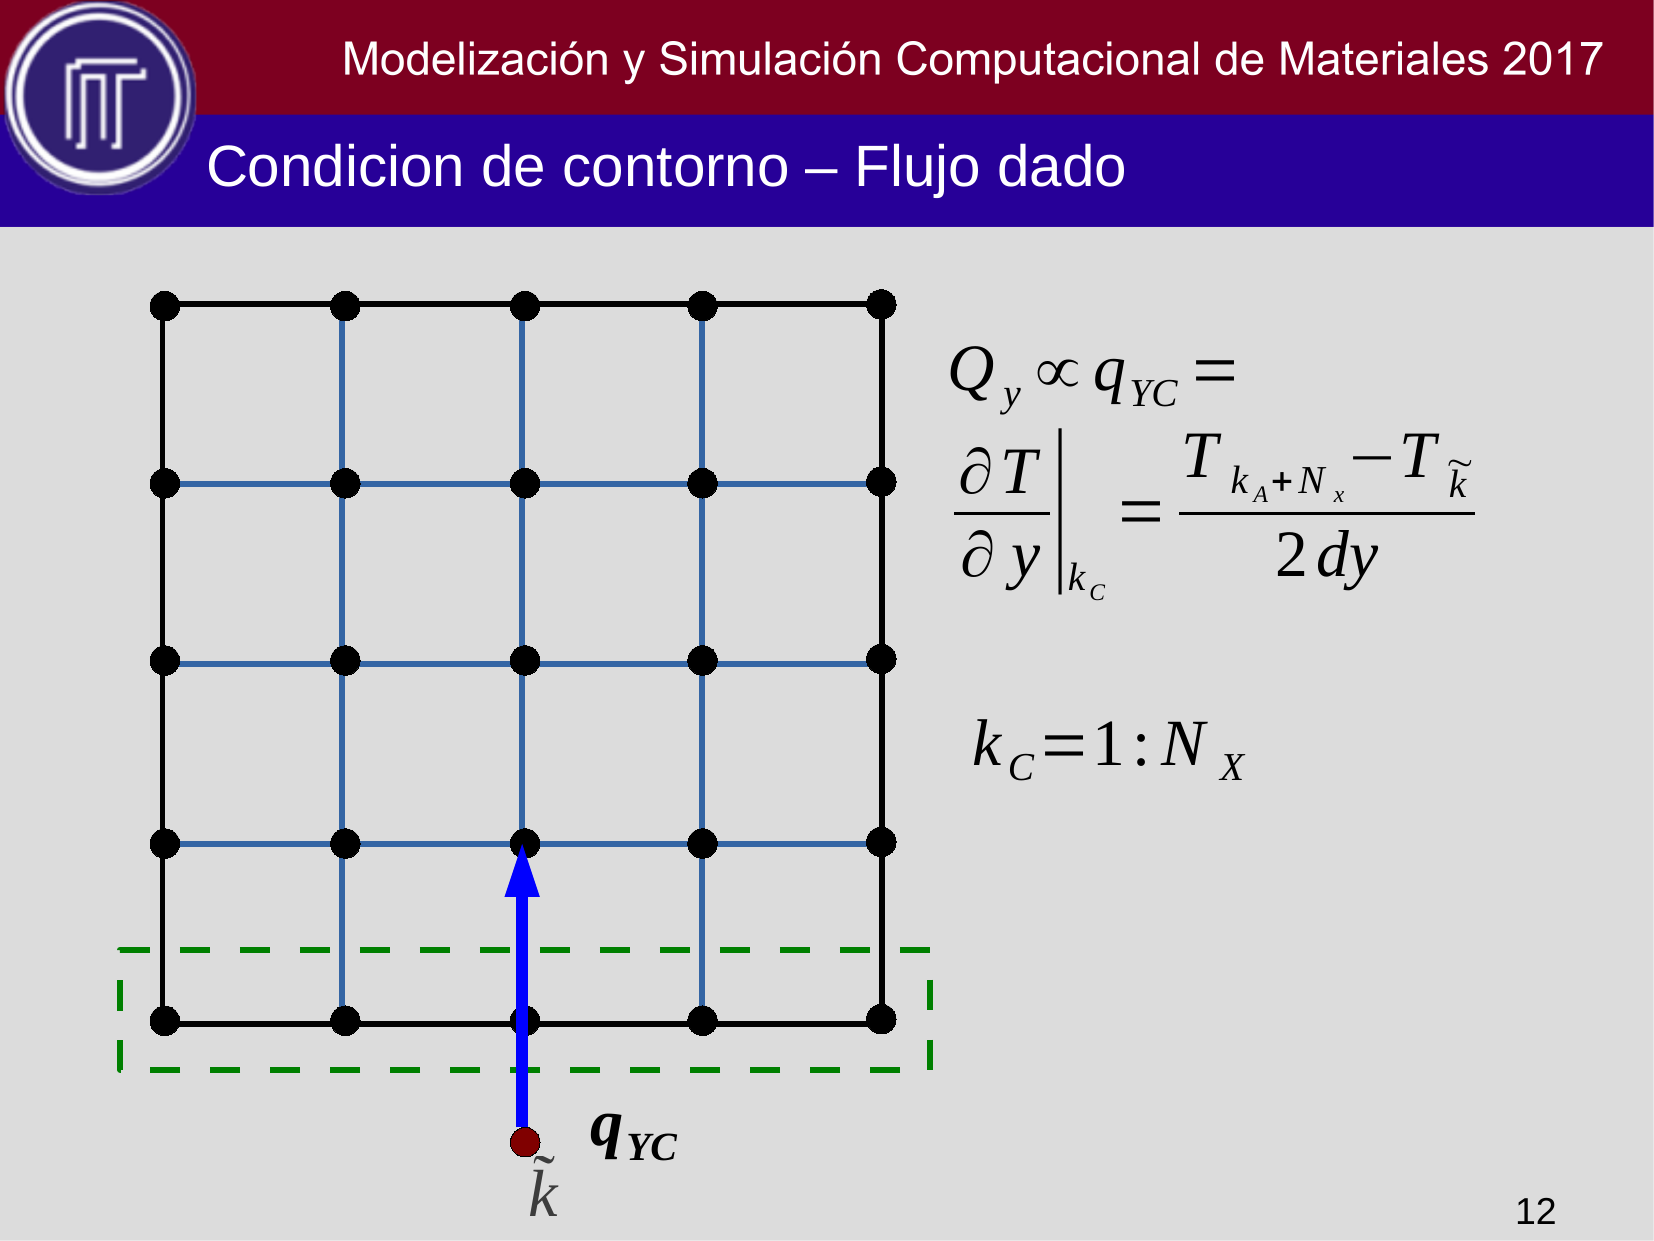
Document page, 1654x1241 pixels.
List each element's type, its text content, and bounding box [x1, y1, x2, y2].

text_box [687, 291, 718, 321]
text_box [150, 645, 180, 676]
text_box [866, 289, 897, 320]
text_box [687, 468, 718, 499]
text_box [528, 1006, 540, 1036]
text_box [330, 468, 361, 499]
chart [582, 1085, 688, 1171]
text_box [150, 291, 180, 321]
text_box [330, 1005, 361, 1036]
text_box [687, 1005, 718, 1036]
text_box [510, 291, 540, 321]
text_box <number> [1500, 1182, 1654, 1241]
text_box [510, 468, 540, 499]
text_box [866, 644, 897, 674]
text_box [687, 645, 718, 676]
text_box [150, 468, 180, 499]
picture [0, 0, 1654, 1241]
text_box [866, 827, 897, 857]
text_box [510, 1127, 541, 1156]
text_box [510, 828, 540, 858]
chart [963, 706, 1258, 790]
text_box [510, 645, 540, 676]
text_box [510, 1009, 516, 1033]
text_box [866, 1004, 897, 1034]
text_box [150, 828, 180, 859]
chart [941, 331, 1485, 605]
text_box Condicion de contorno – Flujo dado [191, 126, 1392, 207]
text_box [866, 466, 897, 497]
chart [519, 1156, 571, 1231]
text_box [150, 1005, 180, 1036]
text_box [330, 828, 361, 859]
text_box [687, 828, 718, 859]
text_box [330, 645, 361, 676]
text_box [330, 291, 361, 321]
